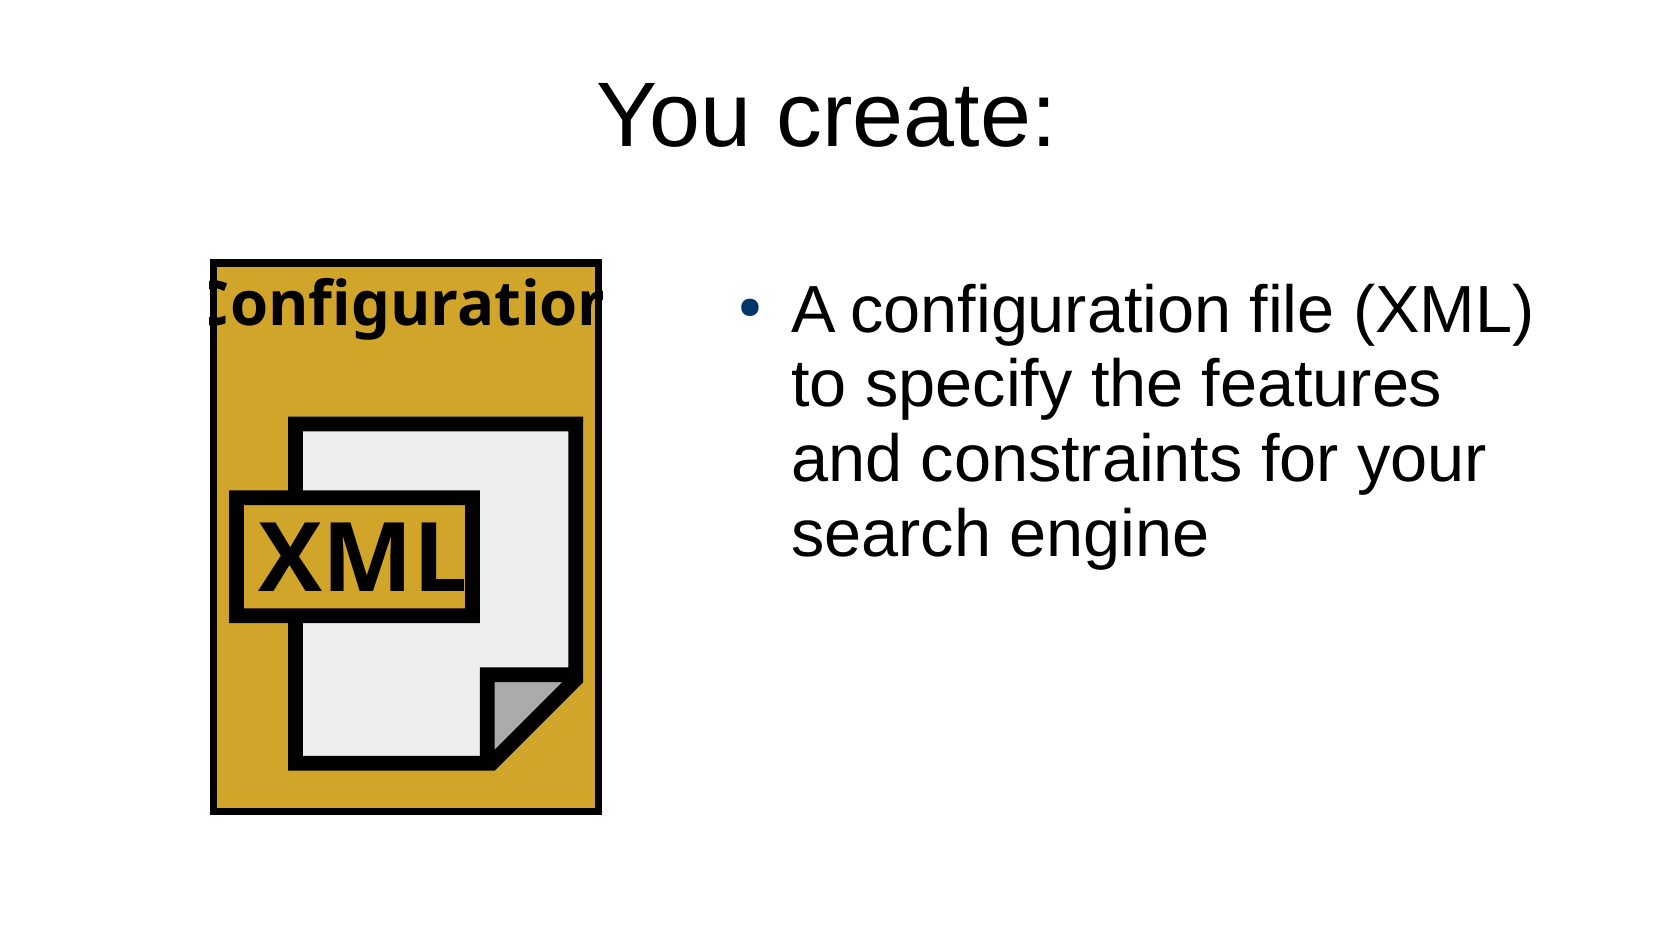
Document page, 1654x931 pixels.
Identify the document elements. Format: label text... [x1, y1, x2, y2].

title You create: [82, 37, 1571, 193]
picture [209, 259, 603, 815]
list A configuration file (XML) to specify the features and constraints for your search engine [720, 271, 1571, 758]
